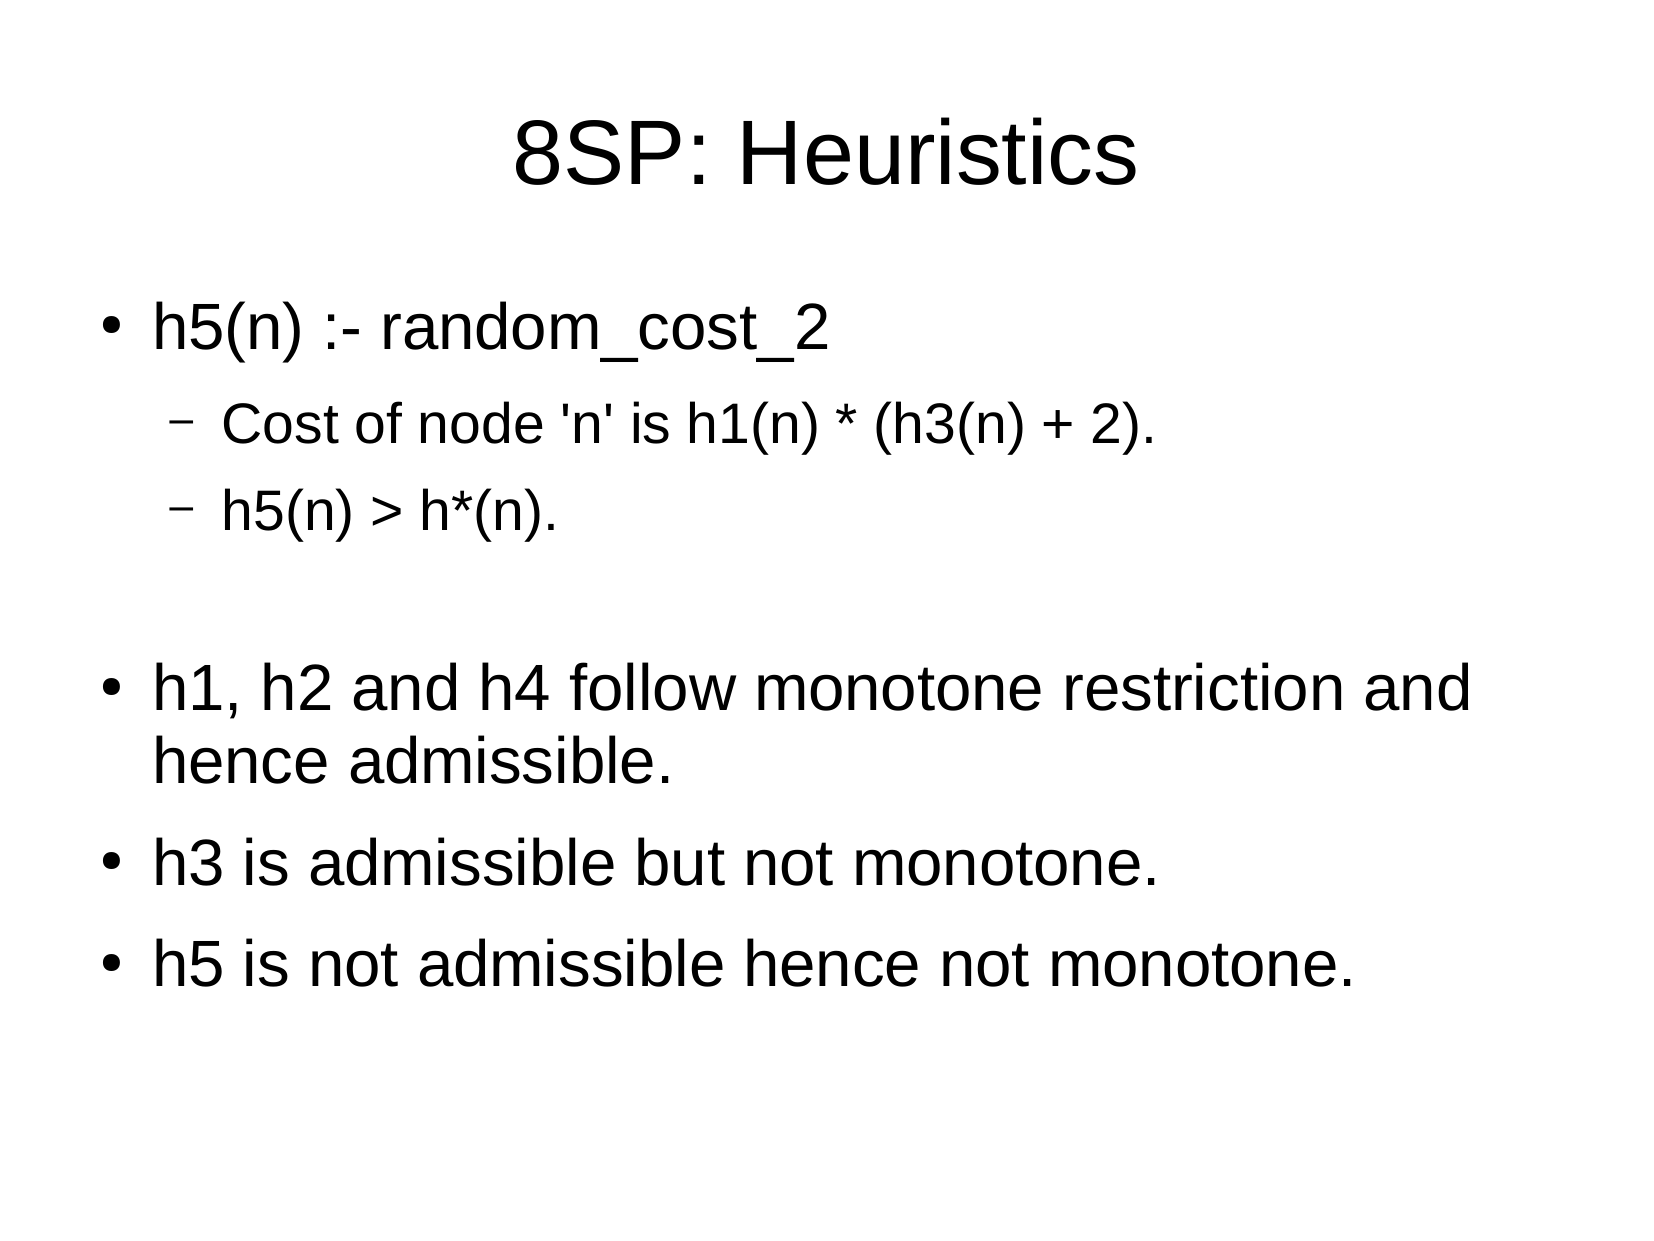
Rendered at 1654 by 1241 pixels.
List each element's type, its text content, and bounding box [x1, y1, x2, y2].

title 8SP: Heuristics [82, 49, 1571, 257]
list h5(n) :- random_cost_2 Cost of node 'n' is h1(n) * (h3(n) + 2). h5(n) > h*(n). h1, h2 and h4 follow monotone restriction and hence admissible. h3 is admissible but not monotone. h5 is not admissible hence not monotone. [82, 290, 1538, 1010]
